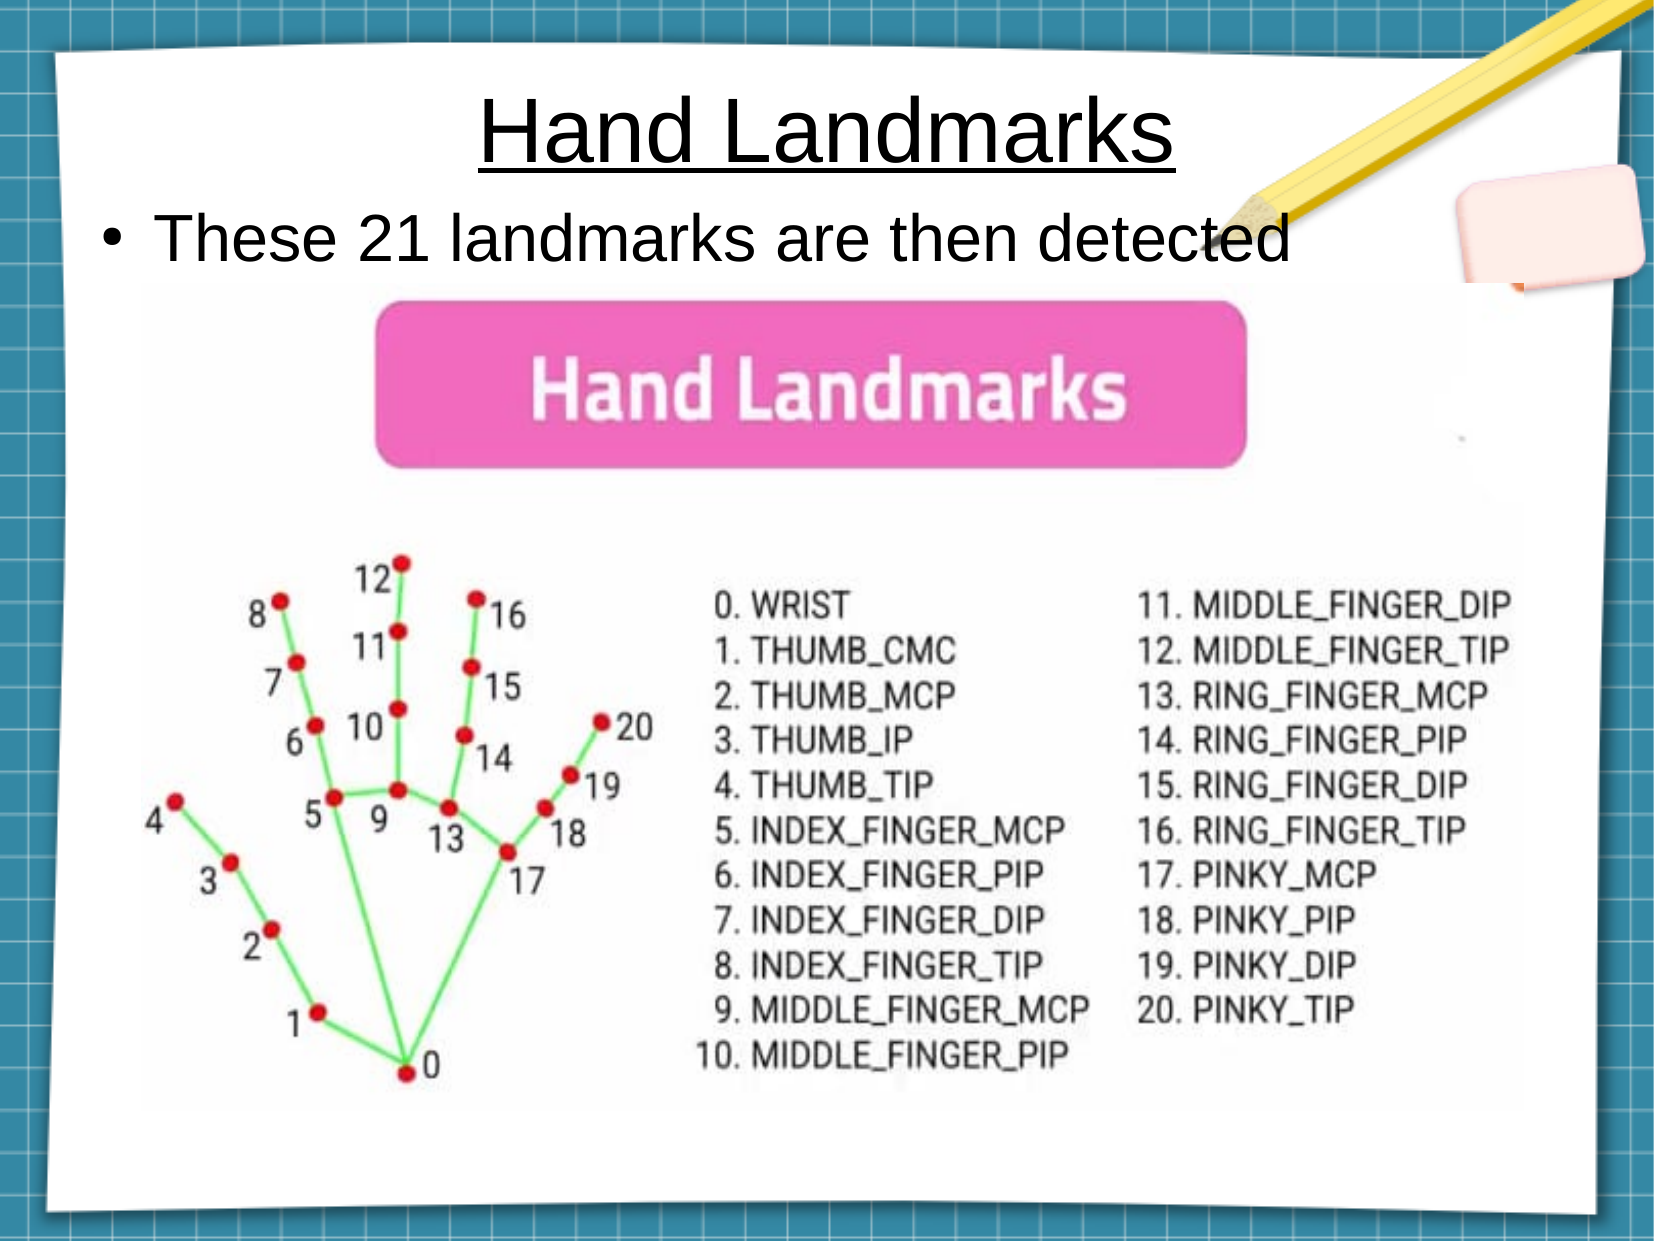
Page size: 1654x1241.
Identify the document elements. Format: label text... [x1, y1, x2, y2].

list These 21 landmarks are then detected [82, 200, 1571, 319]
picture [0, 0, 1654, 1241]
title Hand Landmarks [82, 49, 1571, 200]
